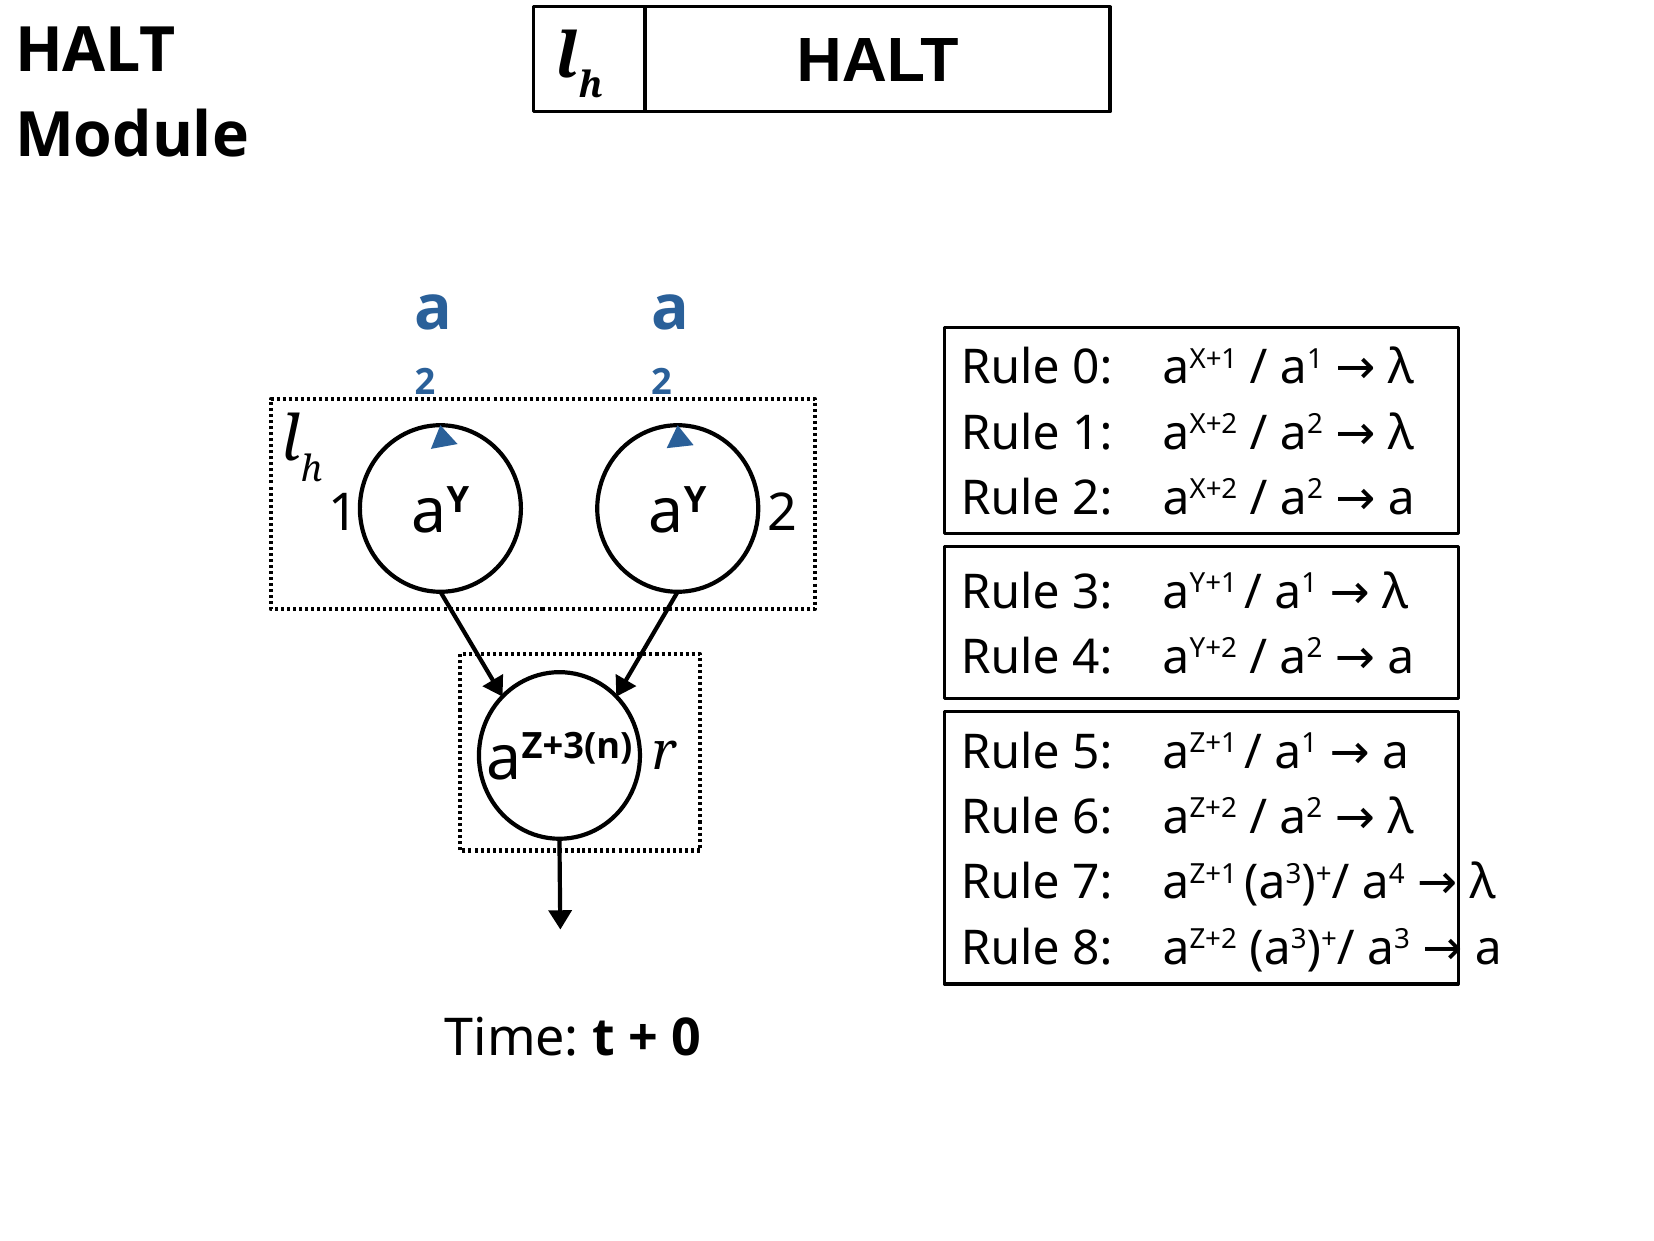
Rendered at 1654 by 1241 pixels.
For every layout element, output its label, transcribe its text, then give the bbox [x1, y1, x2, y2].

text_box Rule 5: aZ+1 / a1 → a Rule 6: aZ+2 / a2 → λ Rule 7: aZ+1 (a3)+/ a4 → λ Rule 8: aZ+2 (a3)+/ a3 → a [944, 711, 1459, 984]
text_box aY [370, 425, 521, 592]
text_box Time: t + 0 [429, 992, 689, 1077]
text_box lh [266, 386, 346, 500]
text_box Rule 3: aY+1 / a1 → λ Rule 4: aY+2 / a2 → a [944, 546, 1459, 699]
text_box HALT Module [0, 0, 376, 95]
text_box a2 [399, 255, 487, 360]
text_box aZ+3(n) [478, 672, 637, 839]
text_box 2 [752, 467, 813, 565]
text_box aY [597, 425, 752, 592]
text_box Rule 0: aX+1 / a1 → λ Rule 1: aX+2 / a2 → λ Rule 2: aX+2 / a2 → a [944, 327, 1459, 534]
text_box HALT [645, 6, 1111, 112]
text_box a2 [636, 255, 723, 360]
text_box 1 [314, 467, 375, 565]
text_box lh [533, 6, 645, 112]
text_box r [637, 706, 685, 793]
